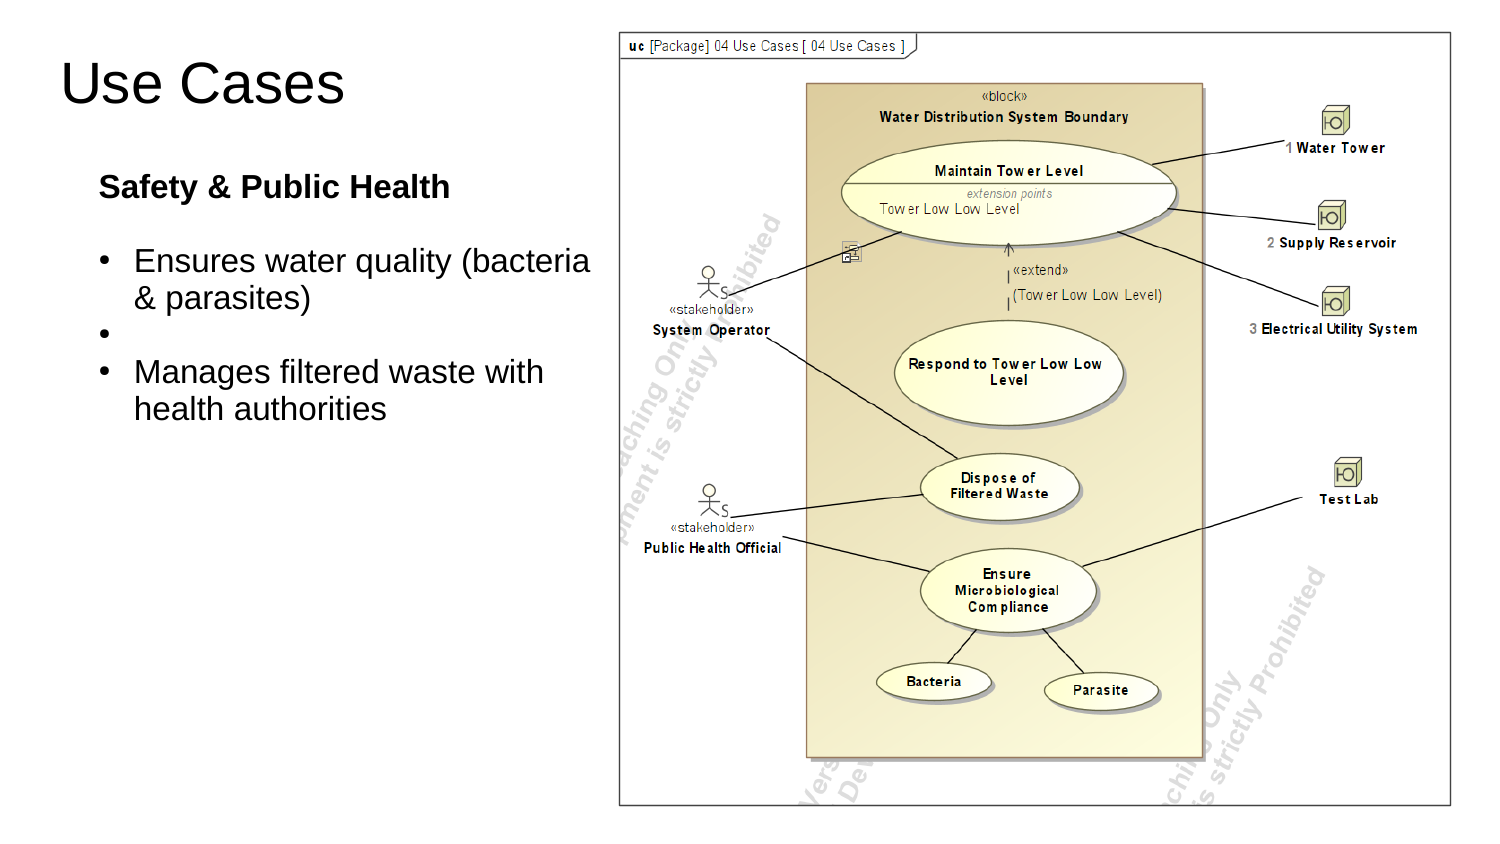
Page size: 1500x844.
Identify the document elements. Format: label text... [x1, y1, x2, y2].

title Use Cases [45, 30, 369, 124]
text_box Safety & Public Health Ensures water quality (bacteria & parasites) Manages filtered waste with health authorities [83, 161, 615, 739]
picture [615, 29, 1456, 811]
